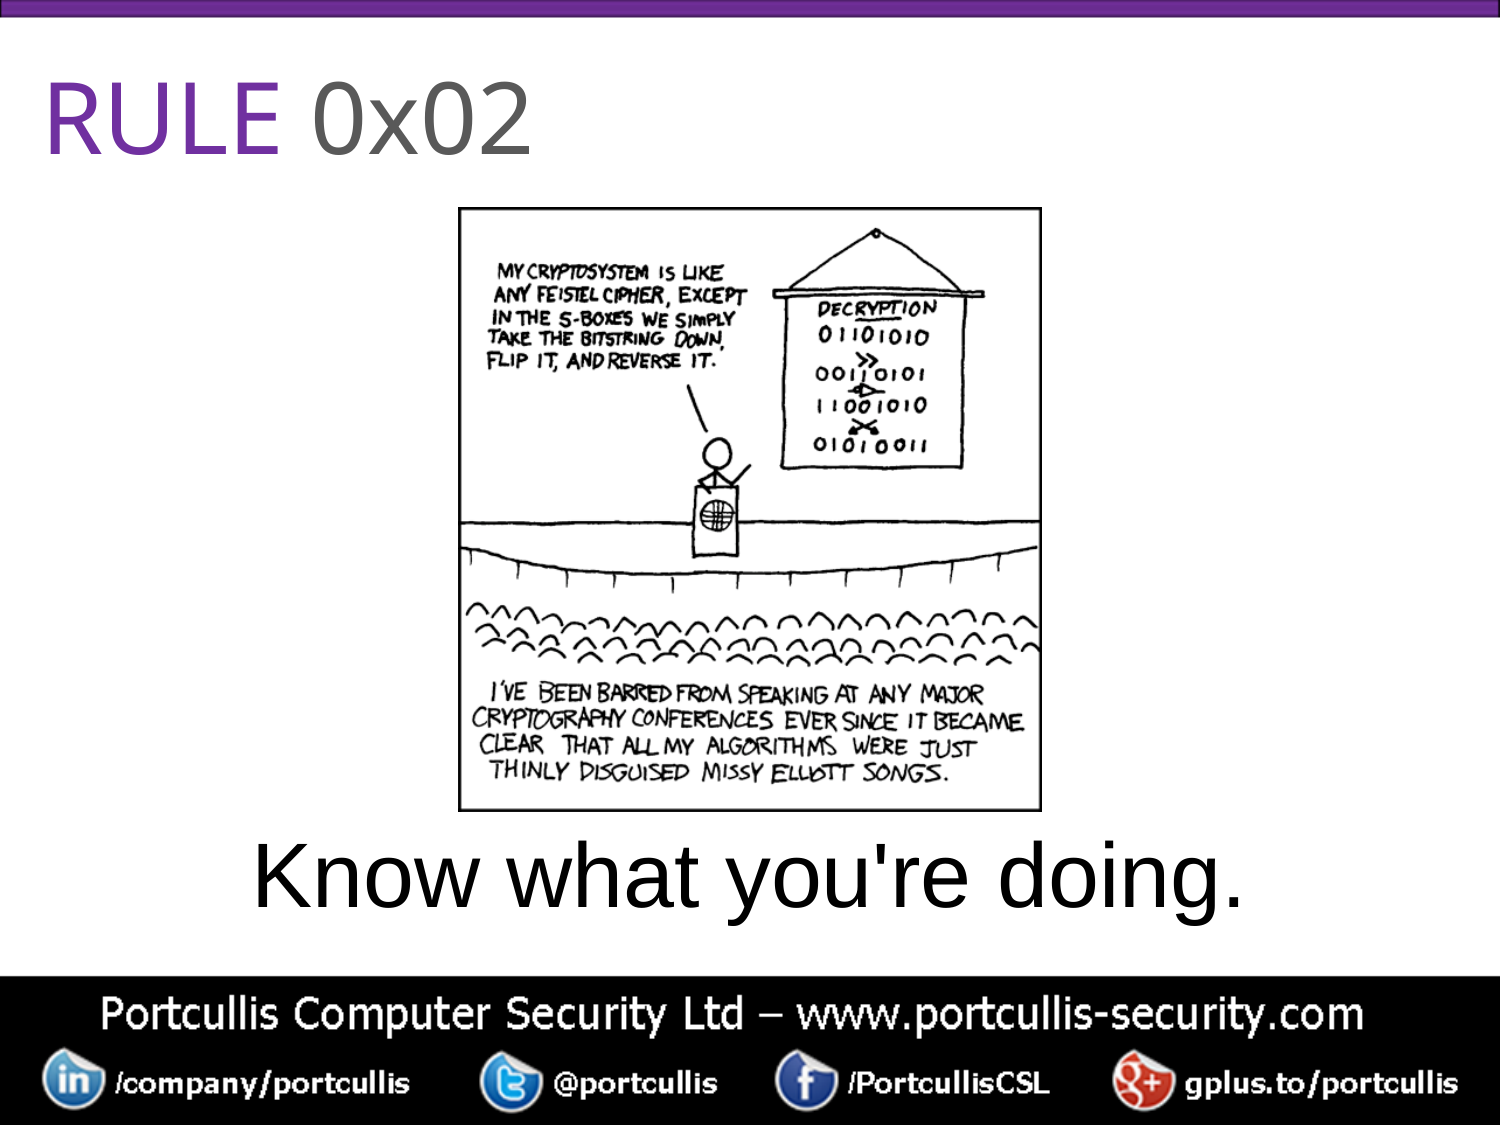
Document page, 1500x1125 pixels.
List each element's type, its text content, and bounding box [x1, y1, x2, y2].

picture [0, 934, 1500, 1125]
text_box Know what you're doing. [0, 808, 1500, 934]
picture [0, 0, 1500, 812]
title RULE 0x02 [41, 42, 1434, 202]
